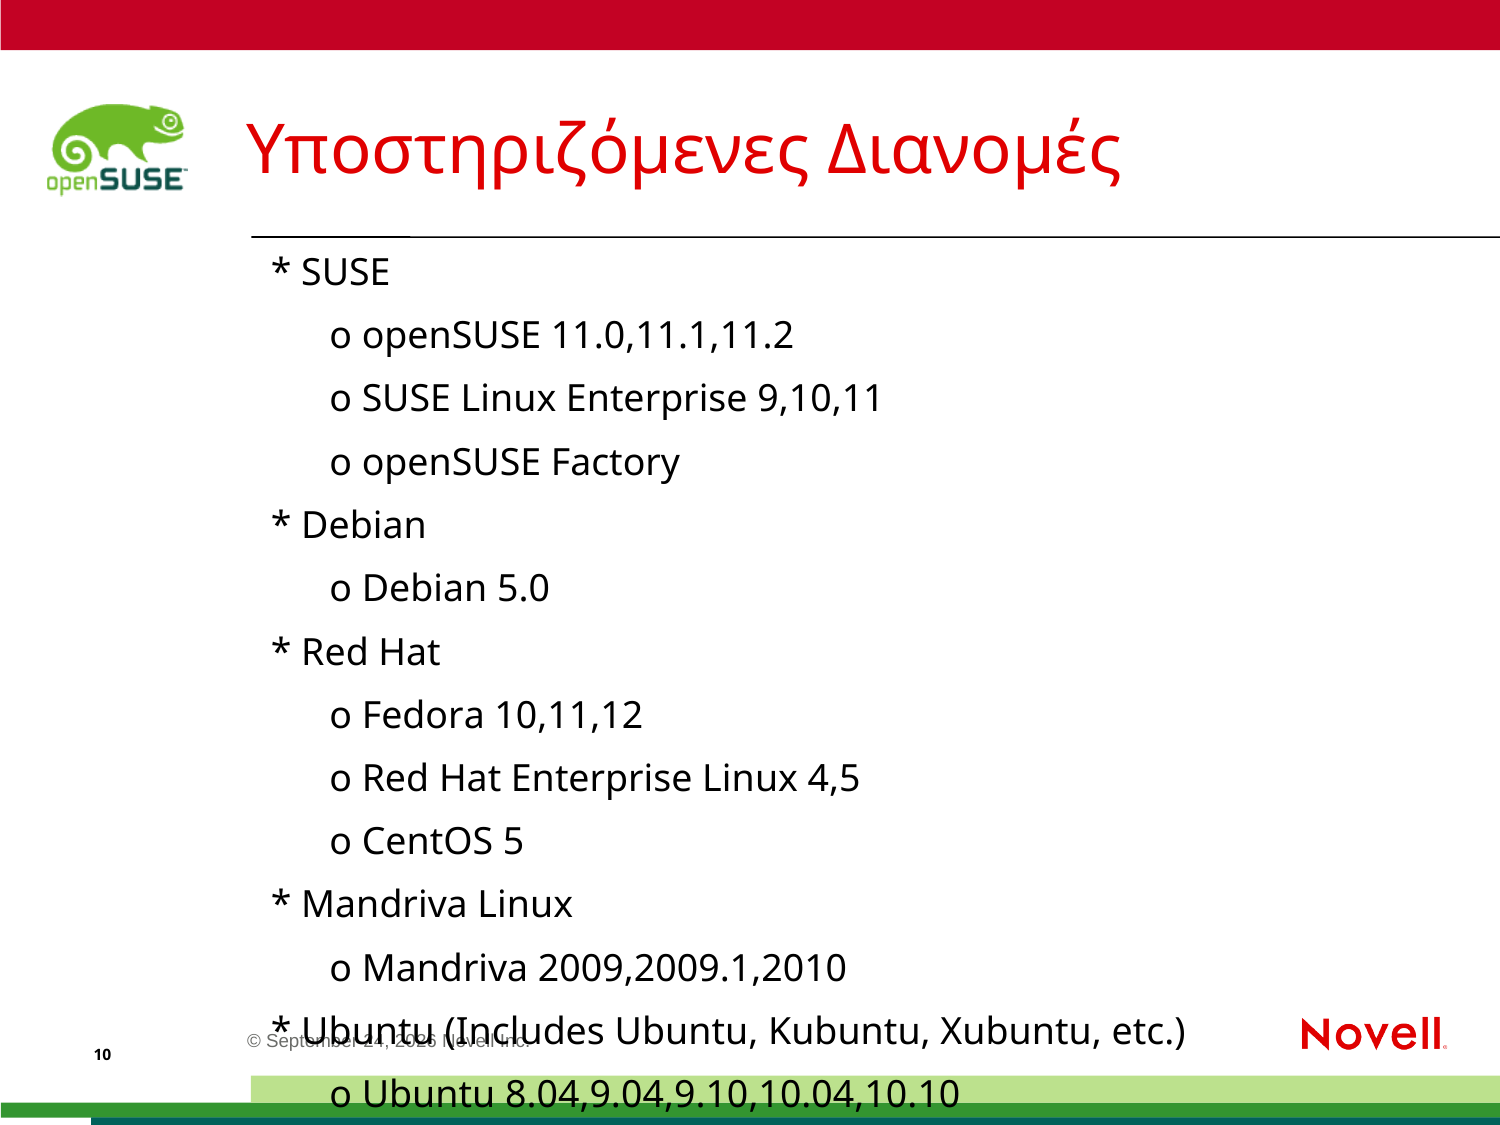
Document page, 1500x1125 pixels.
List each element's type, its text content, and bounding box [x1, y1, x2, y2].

title Υποστηριζόμενες Διανομές [246, 68, 1409, 231]
picture [47, 104, 188, 197]
list * SUSE o openSUSE 11.0,11.1,11.2 o SUSE Linux Enterprise 9,10,11 o openSUSE Factory * Debian o Debian 5.0 * Red Hat o Fedora 10,11,12 o Red Hat Enterprise Linux 4,5 o CentOS 5 * Mandriva Linux o Mandriva 2009,2009.1,2010 * Ubuntu (Includes Ubuntu, Kubuntu, Xubuntu, etc.) o Ubuntu 8.04,9.04,9.10,10.04,10.10 [256, 246, 1470, 1077]
